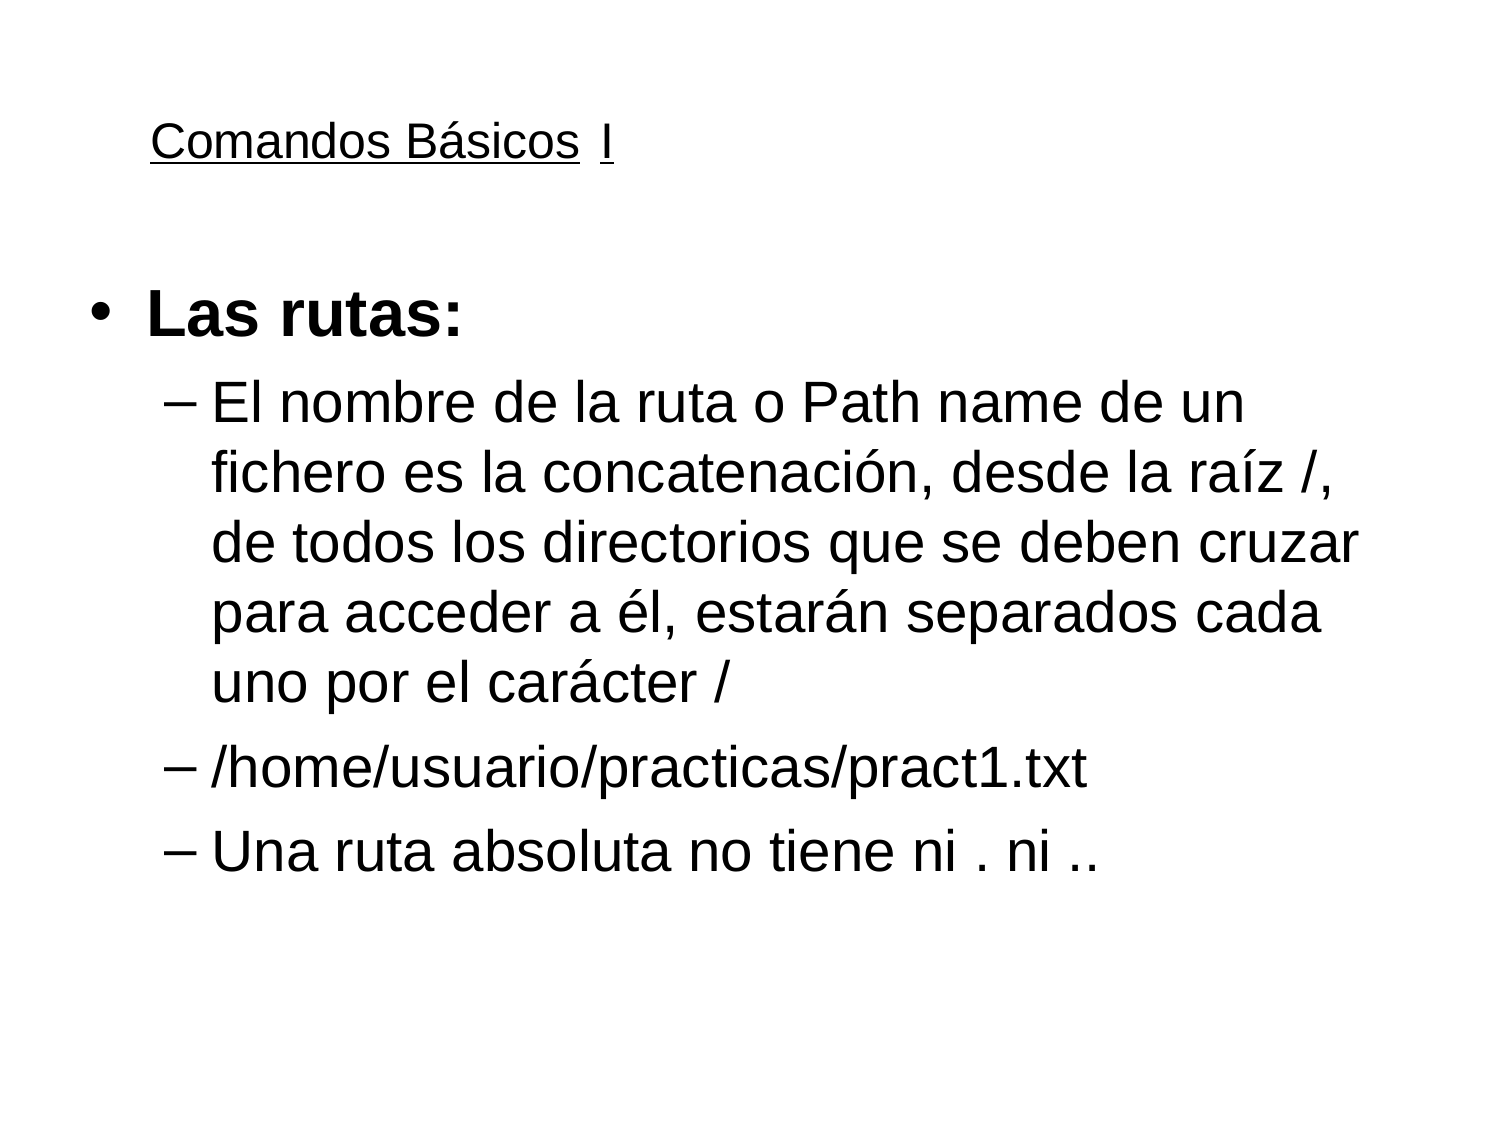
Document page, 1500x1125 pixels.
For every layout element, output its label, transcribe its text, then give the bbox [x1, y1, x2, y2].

list Las rutas: El nombre de la ruta o Path name de un fichero es la concatenación, desde la raíz /, de todos los directorios que se deben cruzar para acceder a él, estarán separados cada uno por el carácter / /home/usuario/practicas/pract1.txt Una ruta absoluta no tiene ni . ni .. [75, 262, 1426, 1006]
title Comandos Básicos I [75, 45, 1426, 233]
